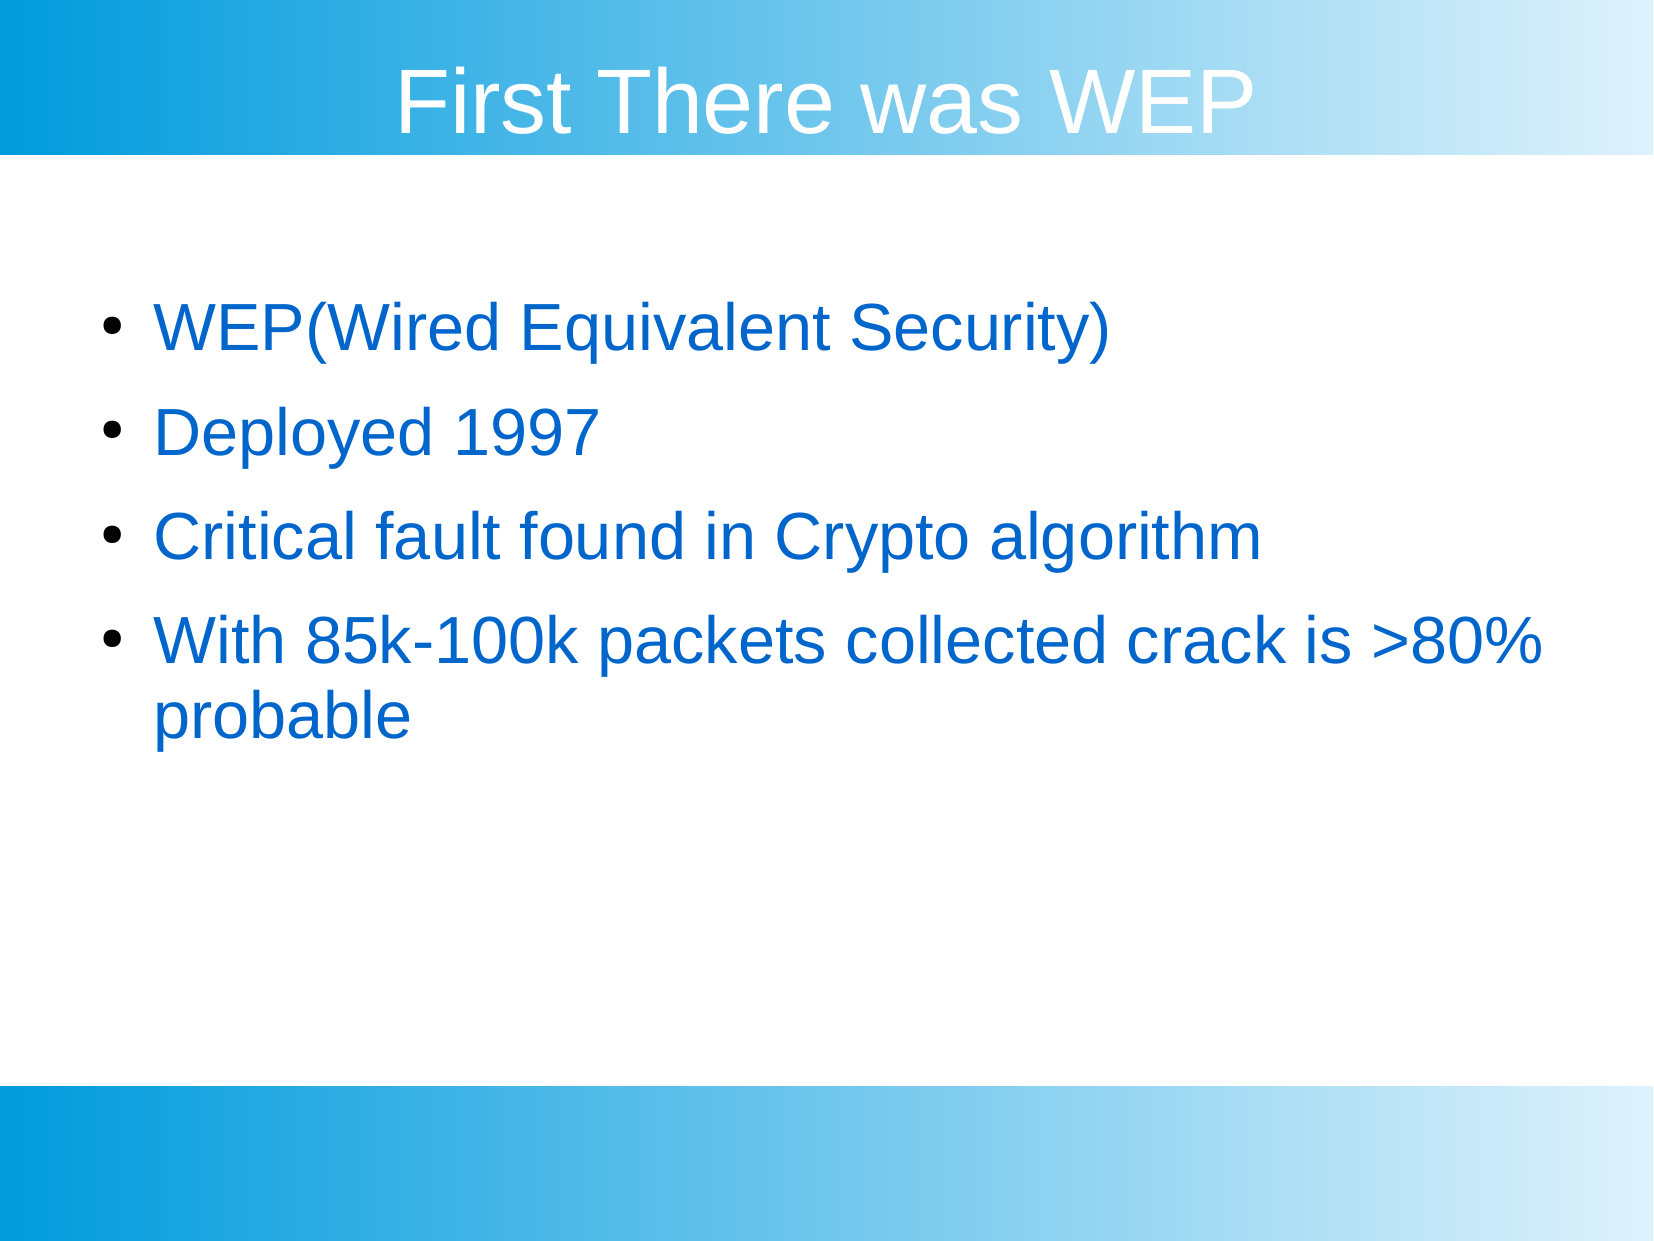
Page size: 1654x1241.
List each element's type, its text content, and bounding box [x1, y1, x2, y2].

list WEP(Wired Equivalent Security) Deployed 1997 Critical fault found in Crypto algorithm With 85k-100k packets collected crack is >80% probable [82, 290, 1571, 1010]
title First There was WEP [82, 49, 1571, 155]
